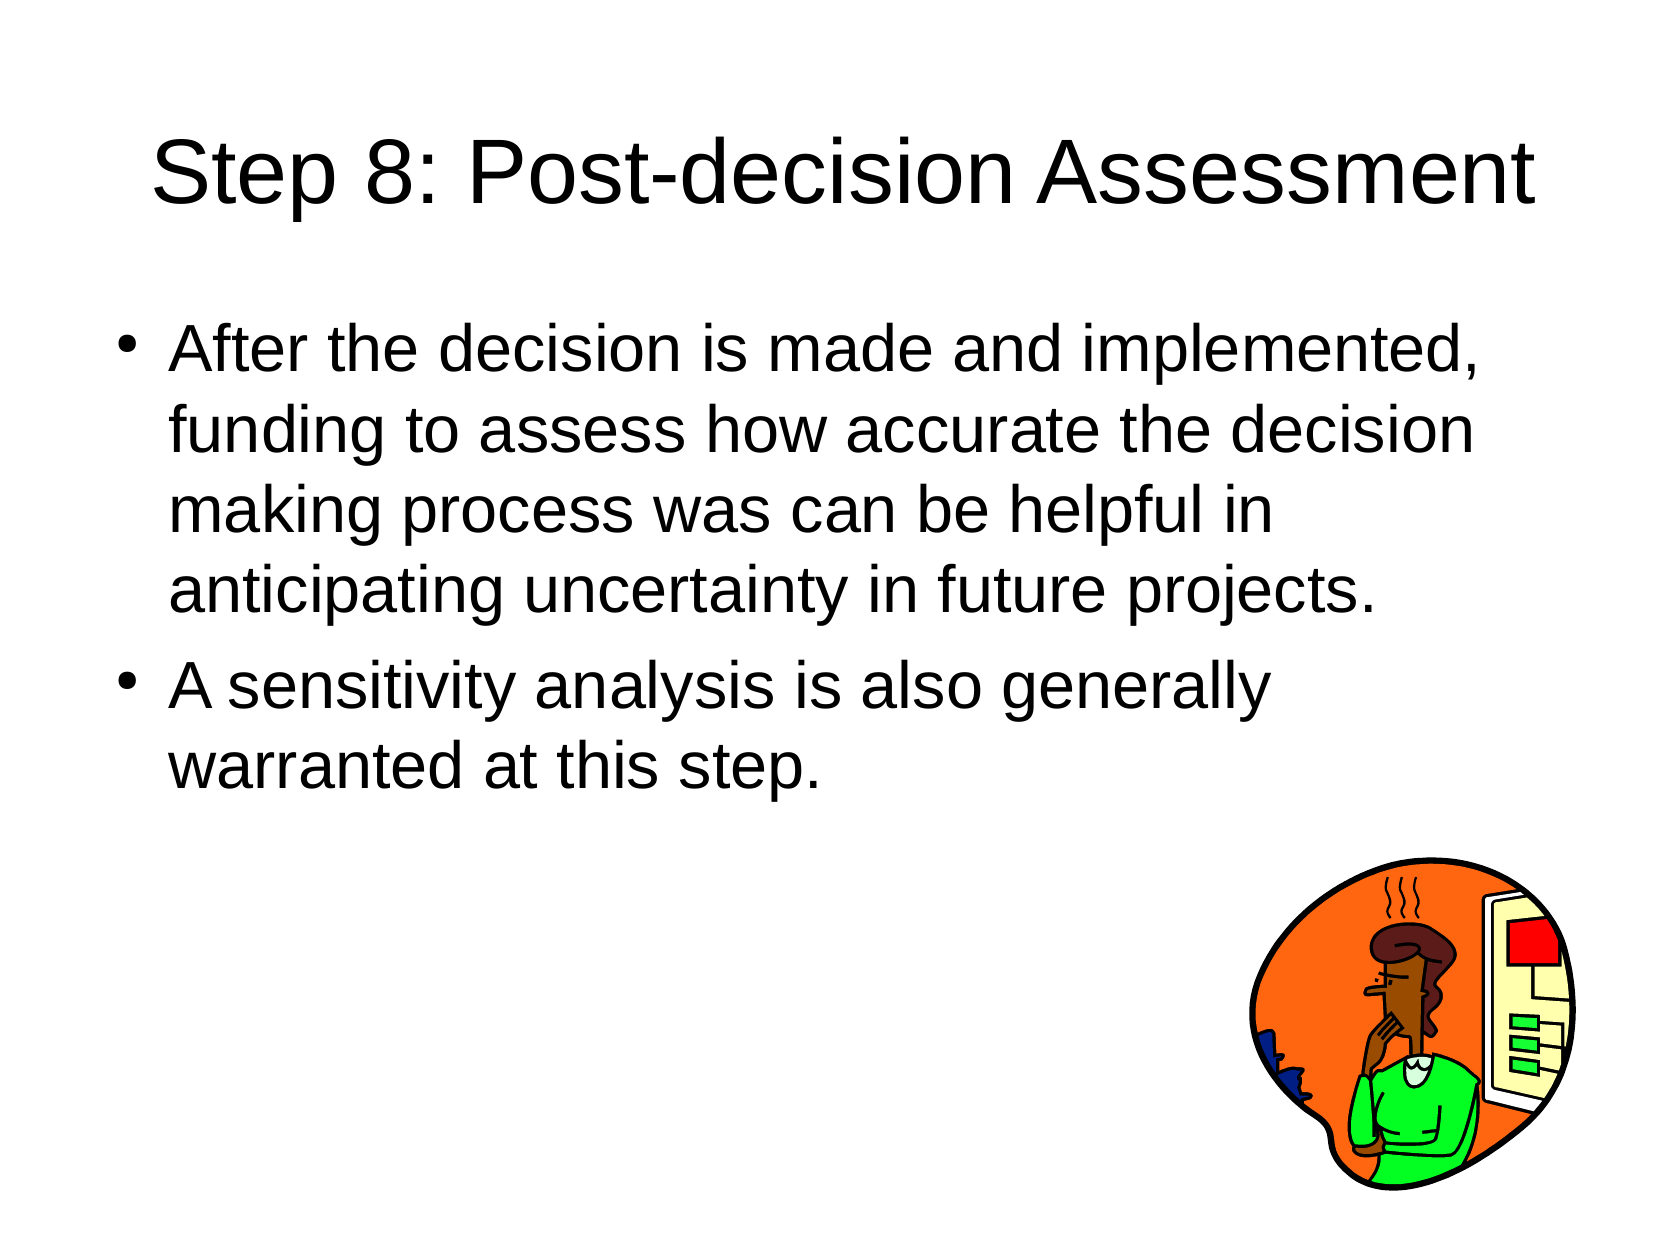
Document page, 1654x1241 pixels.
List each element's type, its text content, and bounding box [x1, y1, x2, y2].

title Step 8: Post-decision Assessment [82, 63, 1571, 271]
picture [1240, 854, 1577, 1191]
list After the decision is made and implemented, funding to assess how accurate the decision making process was can be helpful in anticipating uncertainty in future projects. A sensitivity analysis is also generally warranted at this step. [82, 297, 1571, 1117]
